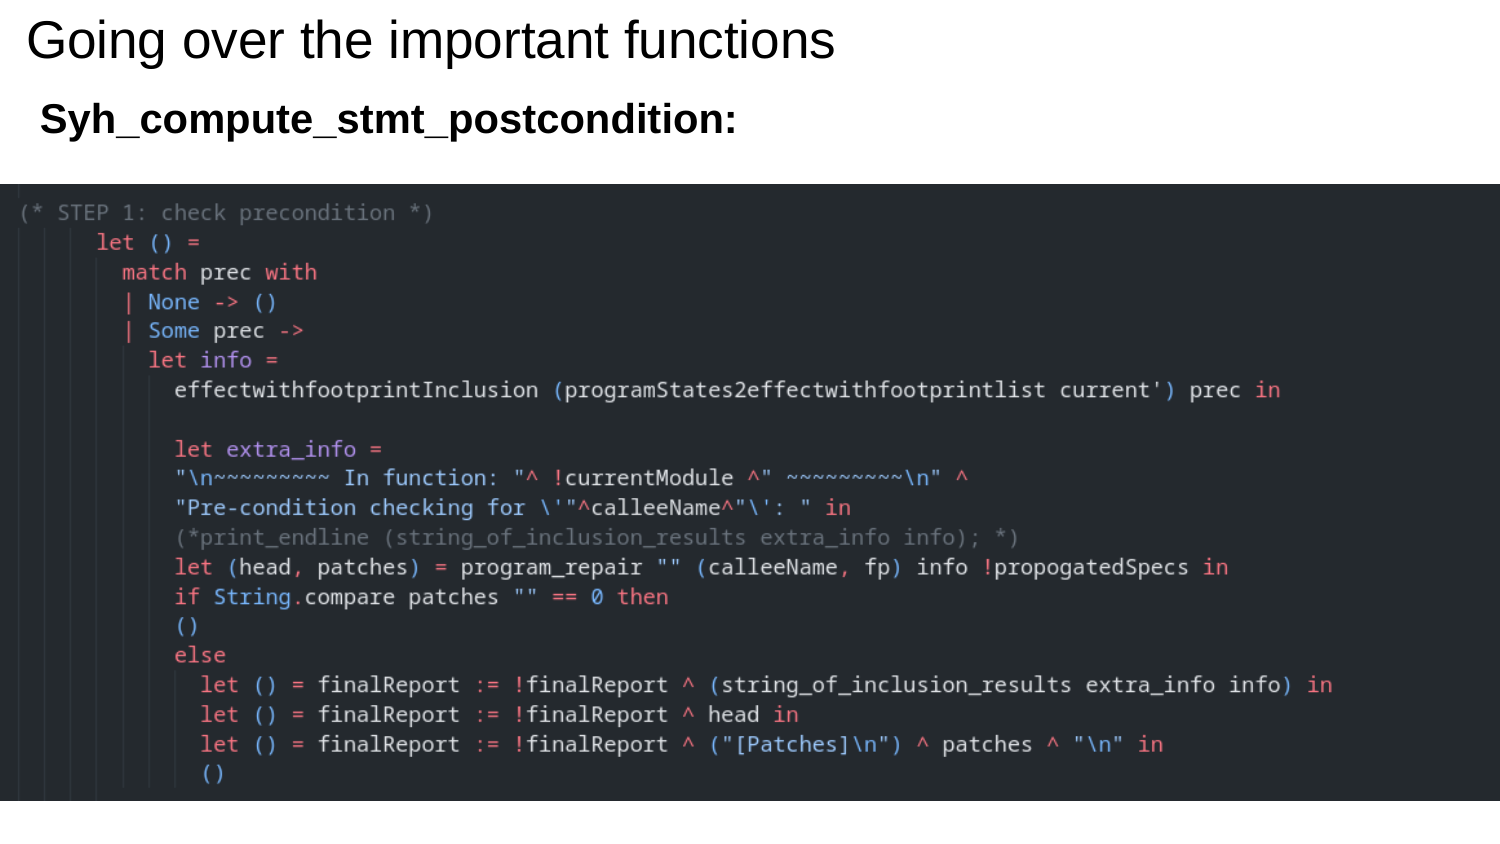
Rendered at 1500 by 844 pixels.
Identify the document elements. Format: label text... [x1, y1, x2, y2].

text_box Syh_compute_stmt_postcondition: [24, 84, 1475, 184]
picture [0, 184, 1500, 801]
title Going over the important functions [11, 0, 1409, 85]
